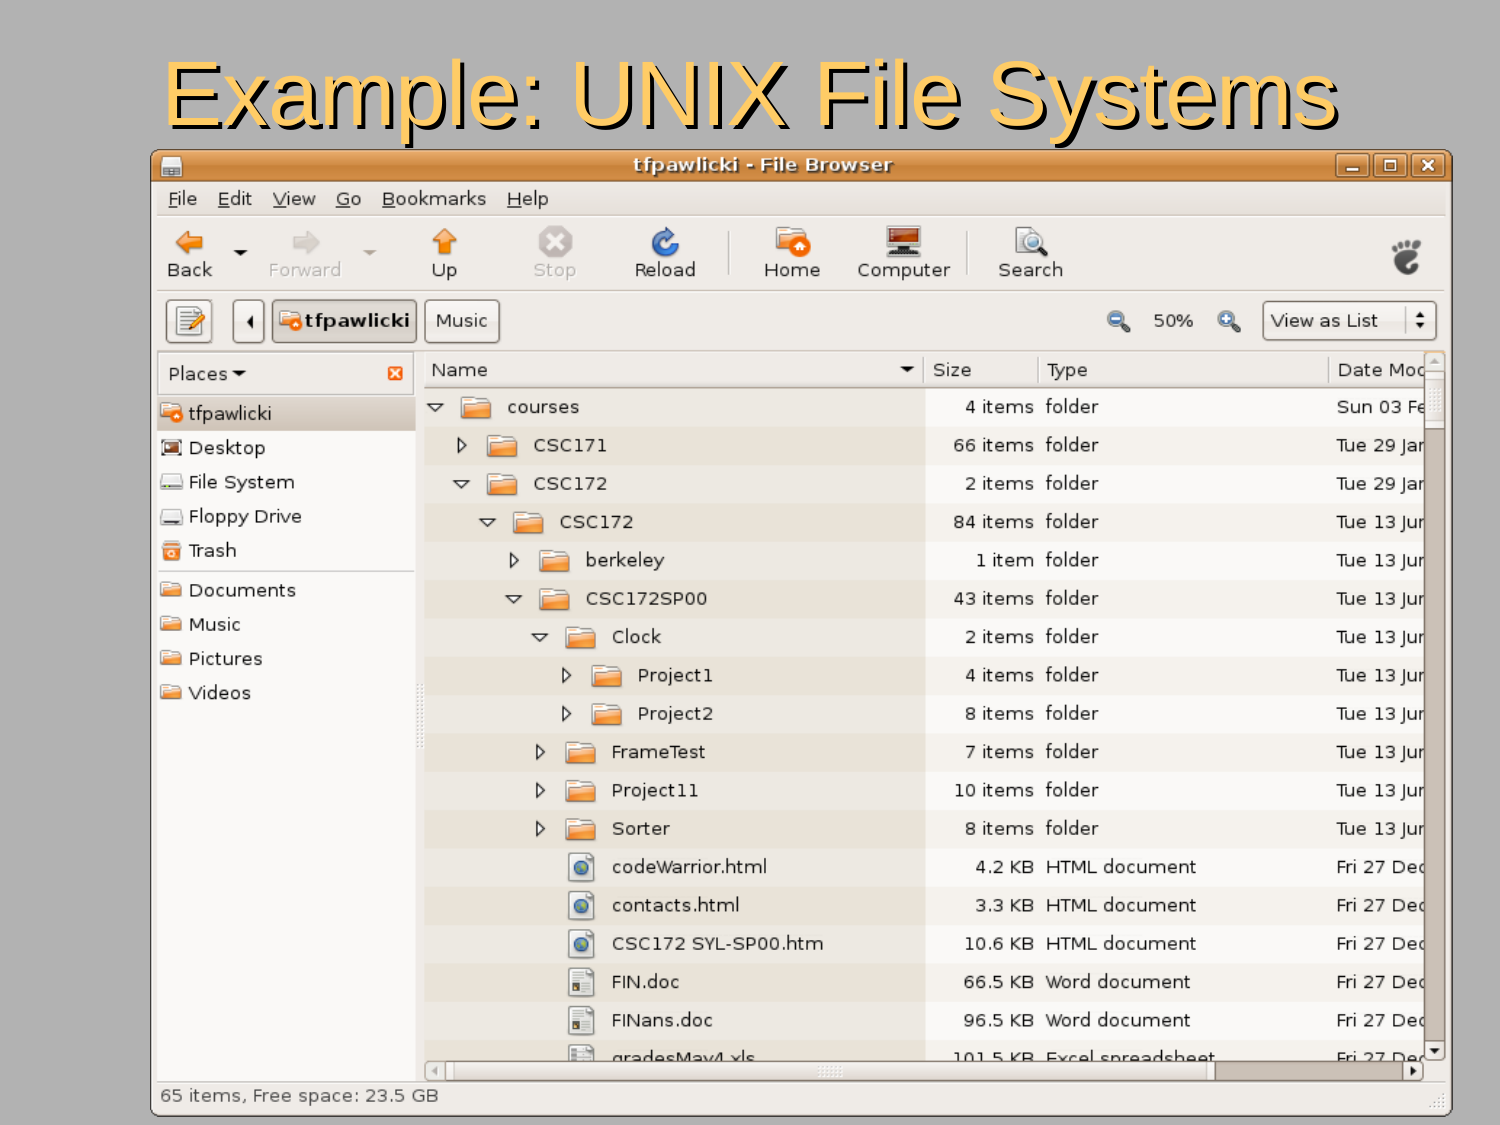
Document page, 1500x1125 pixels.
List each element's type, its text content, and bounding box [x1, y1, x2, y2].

title Example: UNIX File Systems [22, 34, 1480, 153]
picture [150, 149, 1453, 1117]
